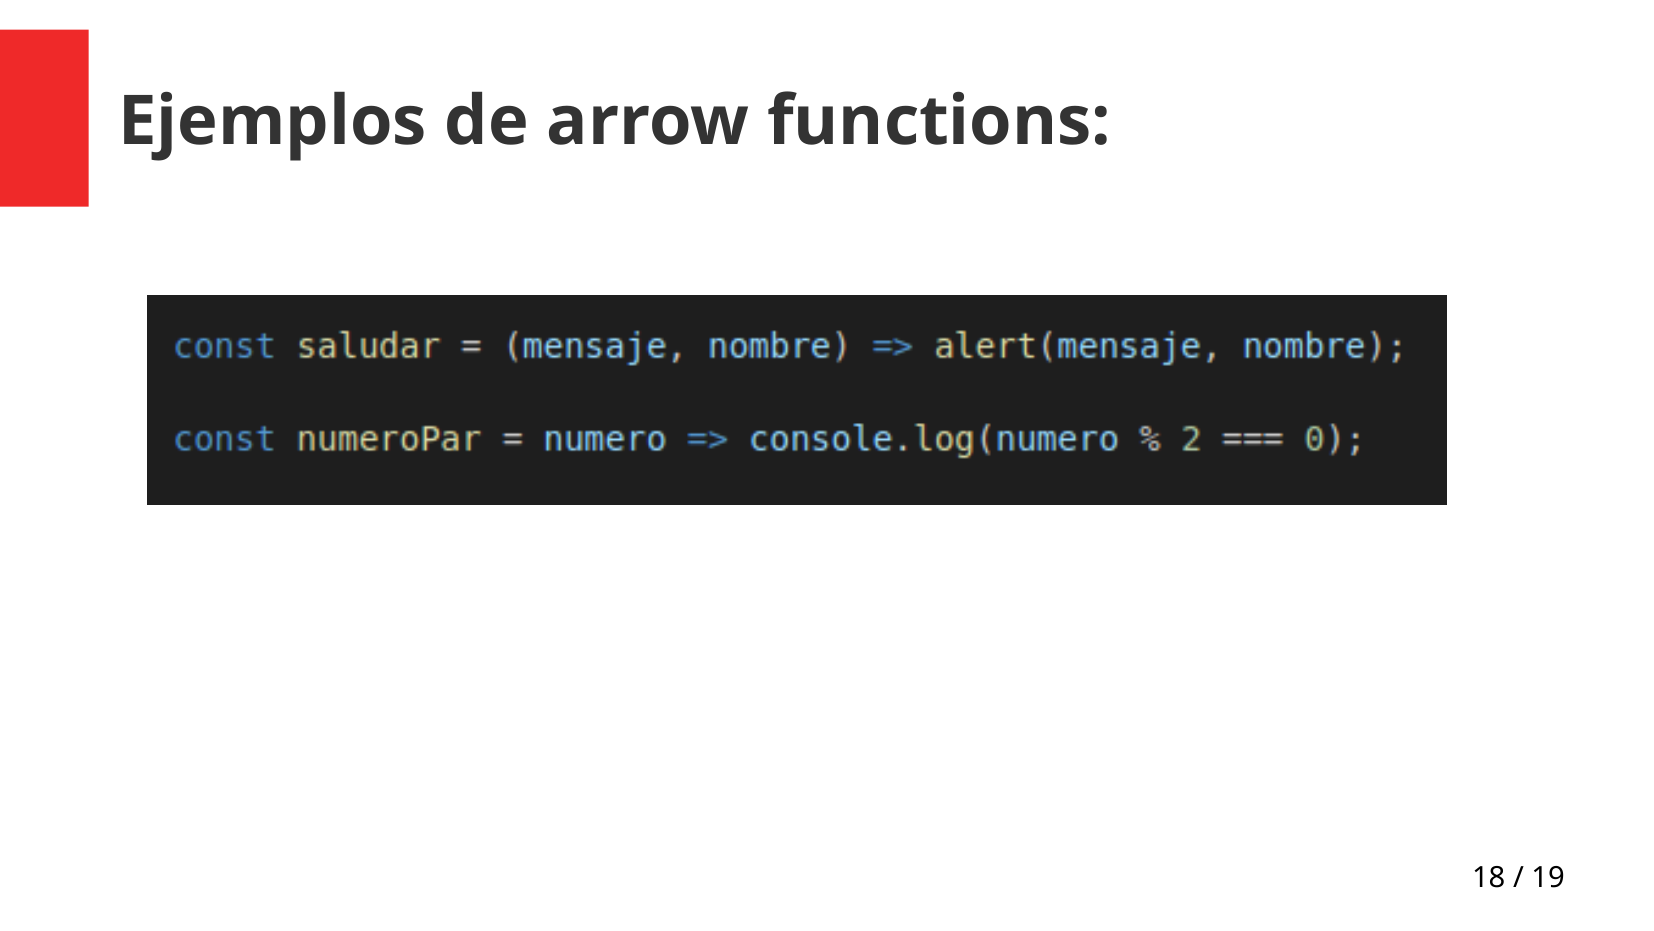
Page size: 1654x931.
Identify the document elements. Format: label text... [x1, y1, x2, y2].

title Ejemplos de arrow functions: [118, 29, 1595, 207]
picture [147, 295, 1447, 505]
